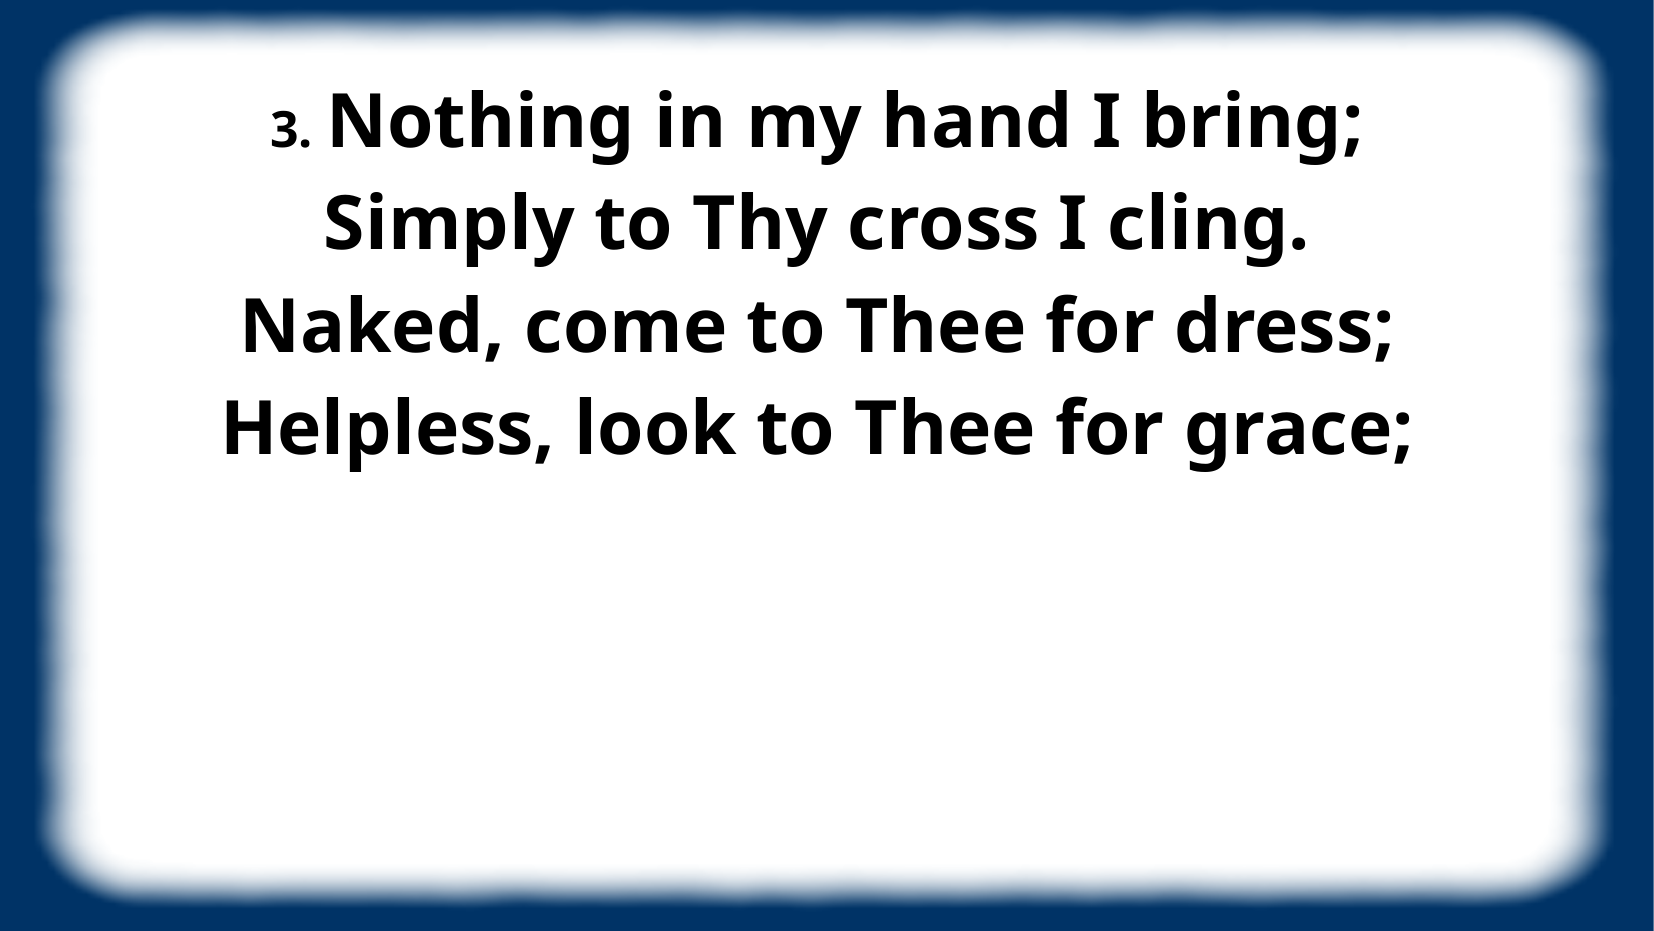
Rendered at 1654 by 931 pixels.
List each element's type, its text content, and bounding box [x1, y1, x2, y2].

picture [0, 0, 1654, 931]
text_box 3. Nothing in my hand I bring; Simply to Thy cross I cling. Naked, come to Thee for dress; Helpless, look to Thee for grace; [90, 60, 1546, 481]
